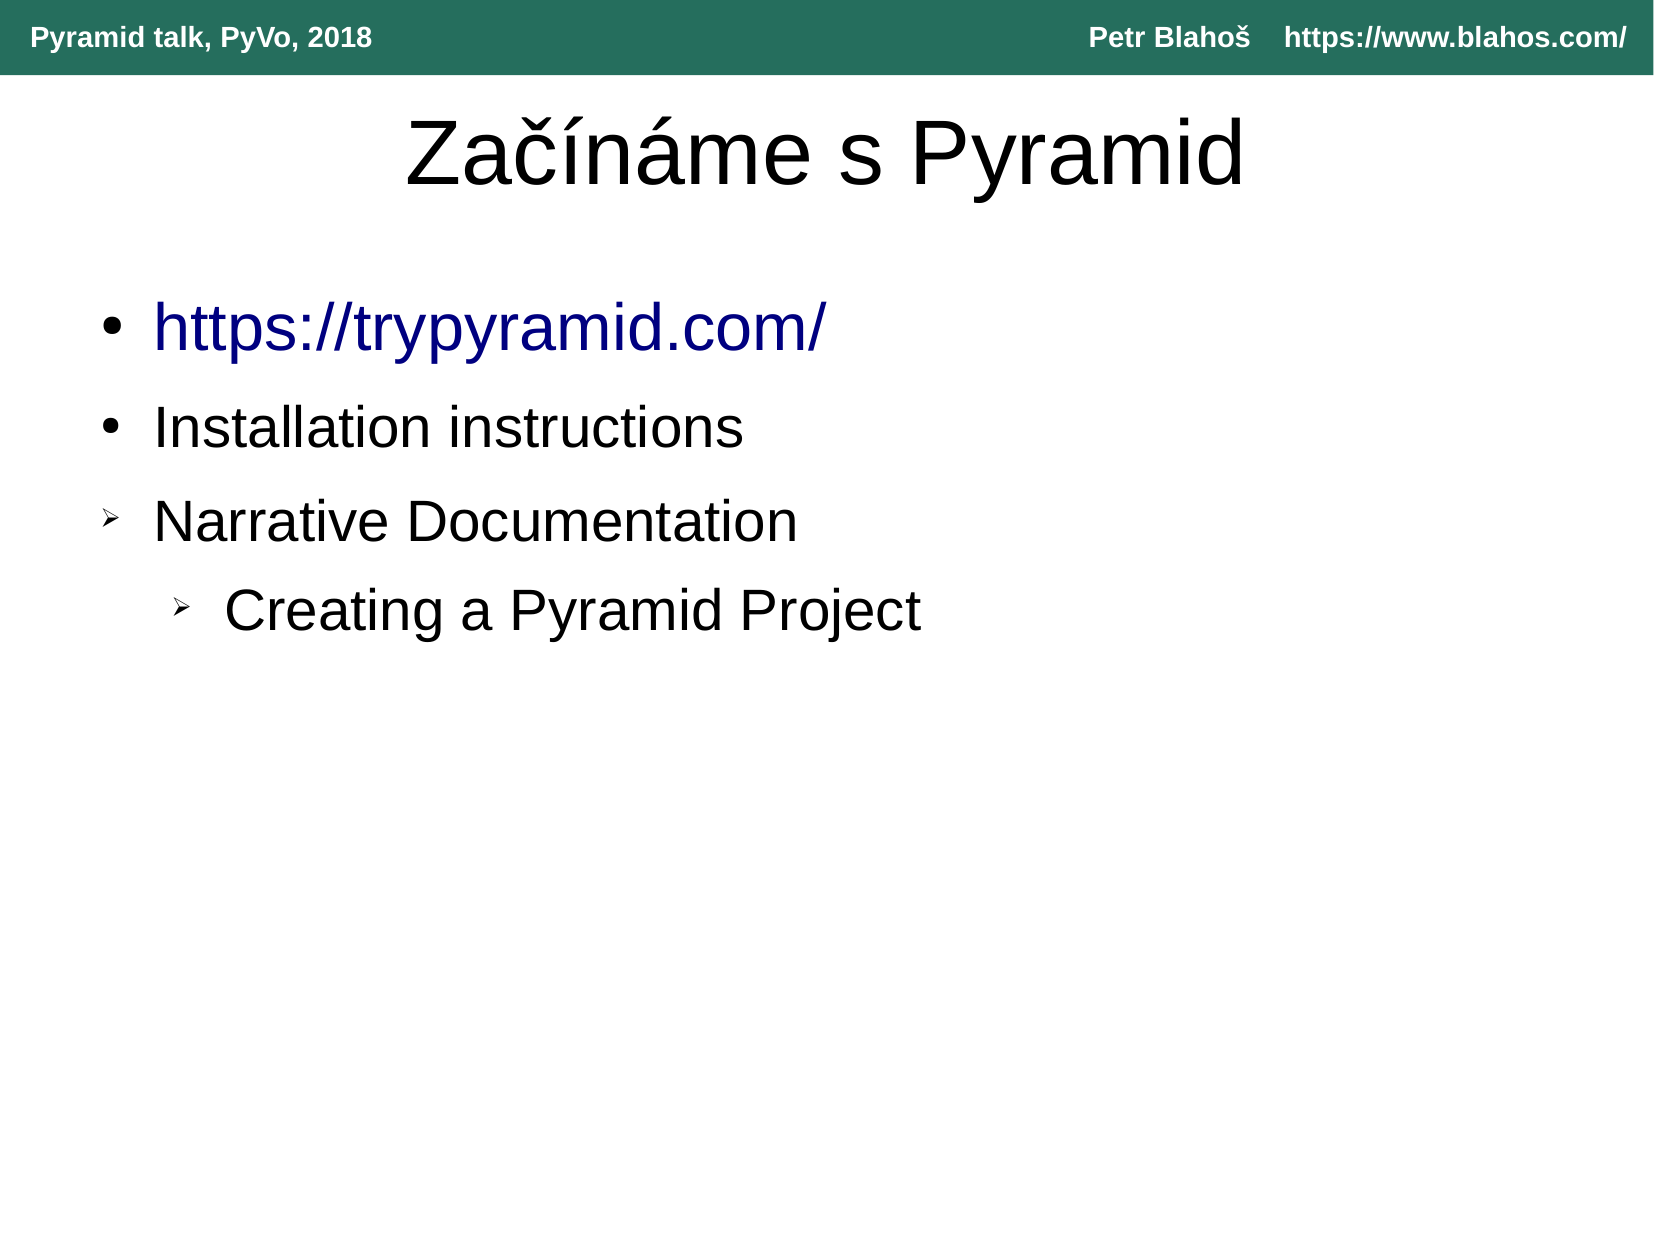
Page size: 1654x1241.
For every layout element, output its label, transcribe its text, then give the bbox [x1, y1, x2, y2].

list https://trypyramid.com/ Installation instructions Narrative Documentation Creating a Pyramid Project [82, 290, 1571, 1010]
title Začínáme s Pyramid [82, 49, 1571, 257]
